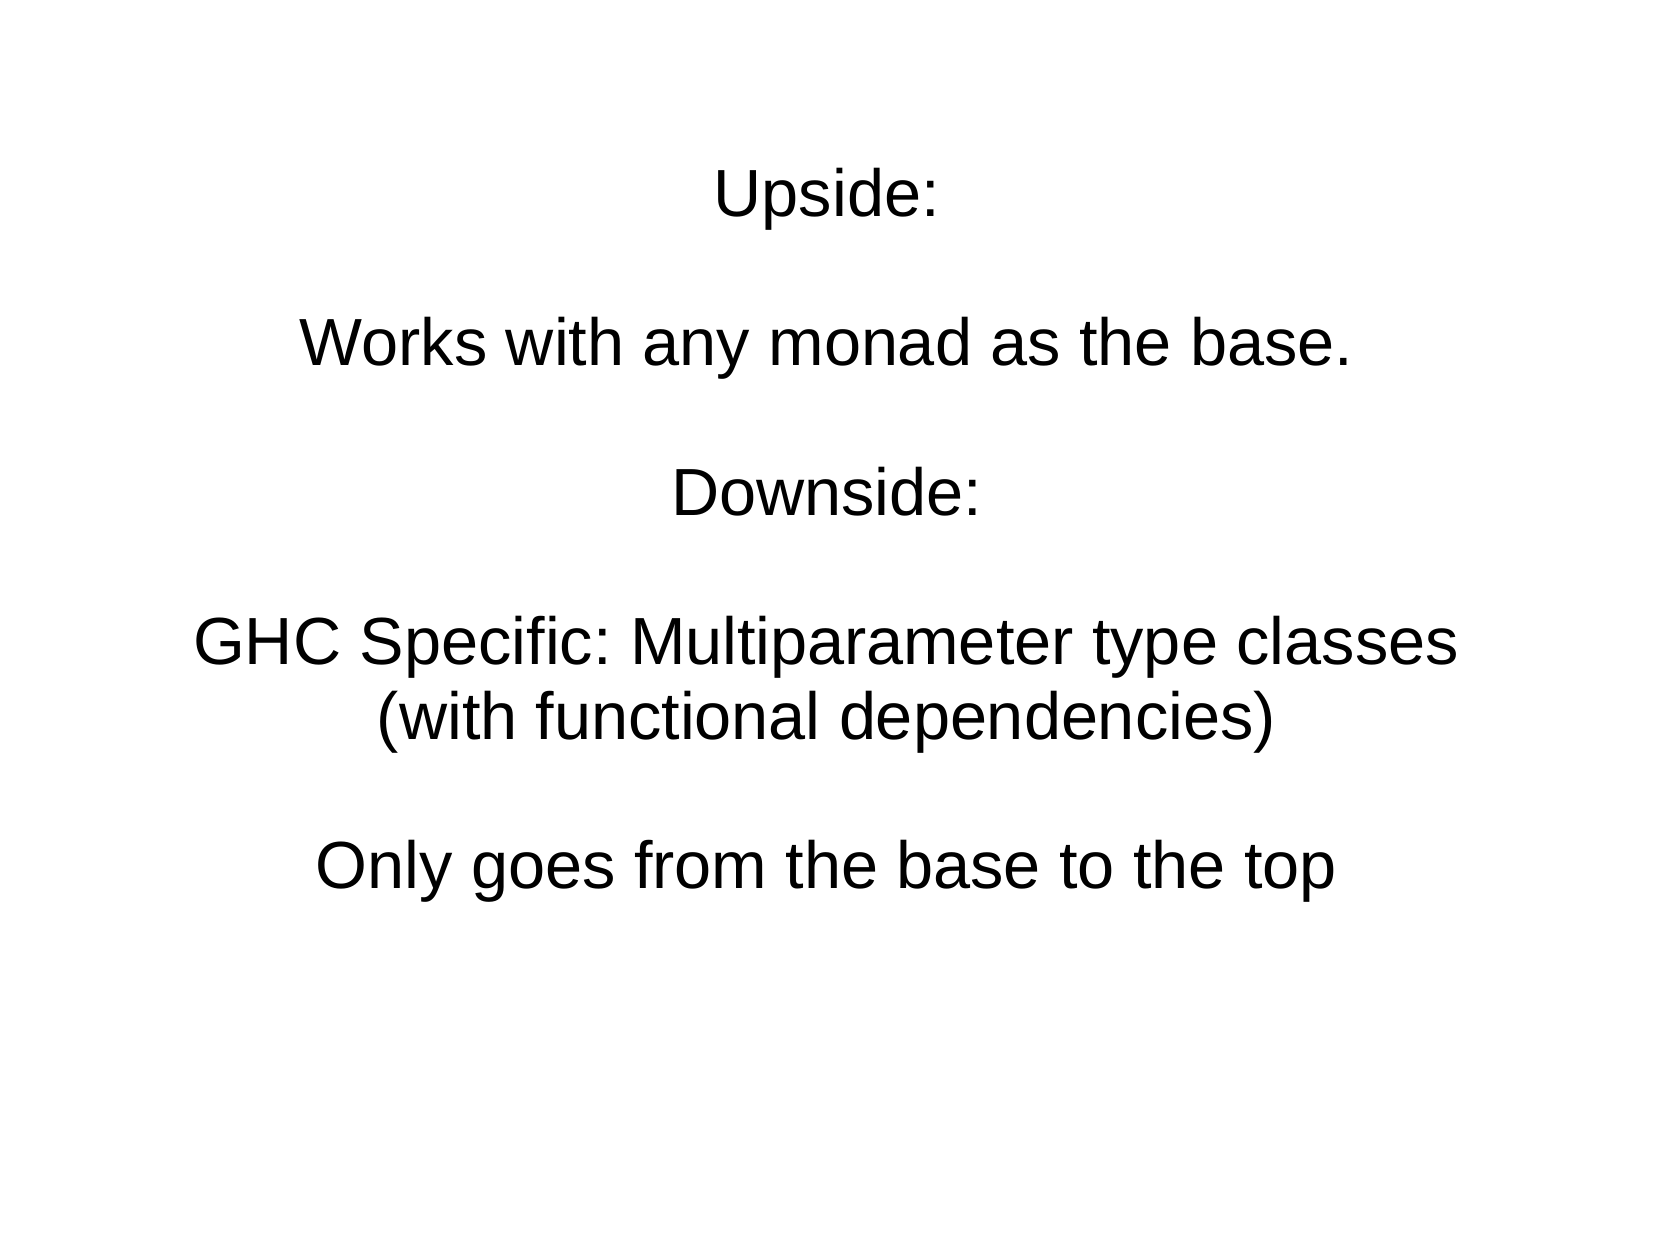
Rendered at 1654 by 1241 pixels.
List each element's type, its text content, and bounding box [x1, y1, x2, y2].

subtitle Upside: Works with any monad as the base. Downside: GHC Specific: Multiparameter type classes (with functional dependencies) Only goes from the base to the top [82, 49, 1571, 1010]
